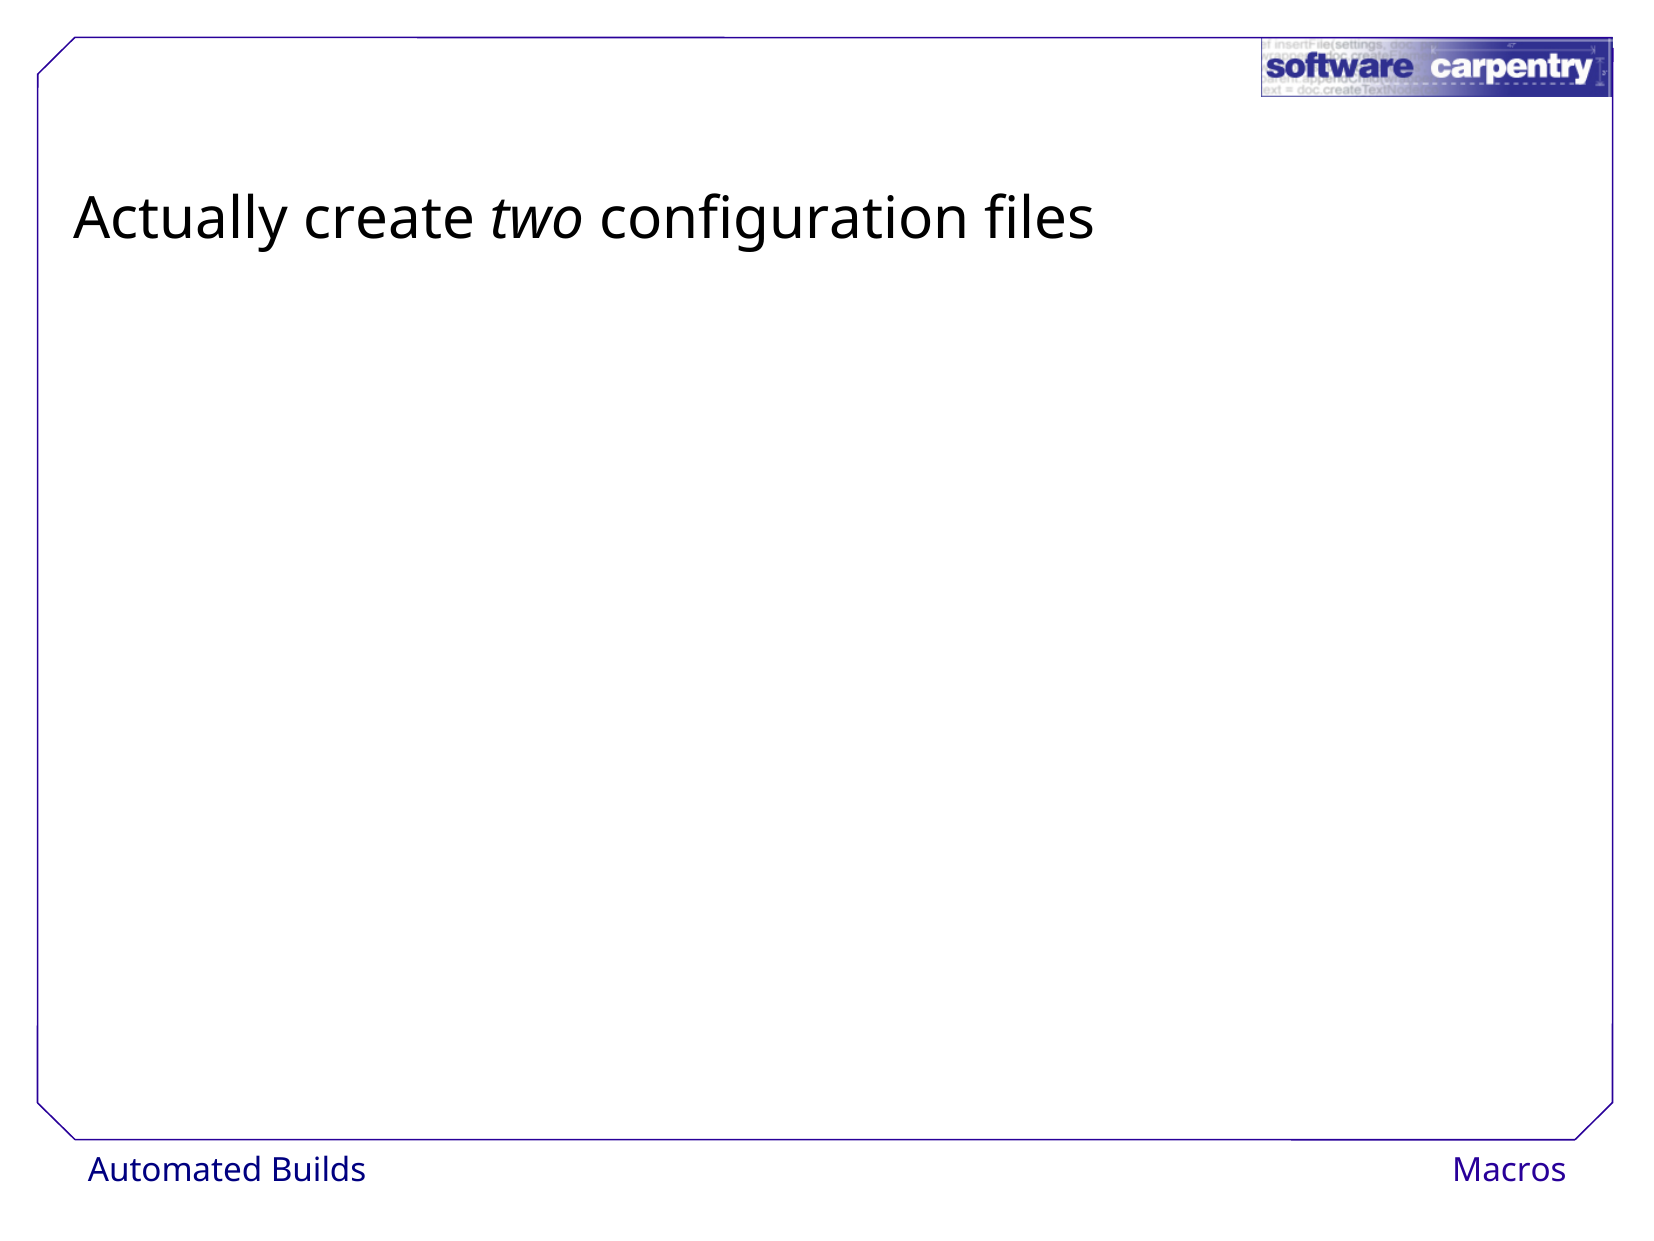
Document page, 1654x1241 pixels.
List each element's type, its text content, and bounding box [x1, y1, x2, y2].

text_box Actually create two configuration files [58, 138, 1261, 259]
picture [1261, 39, 1613, 97]
